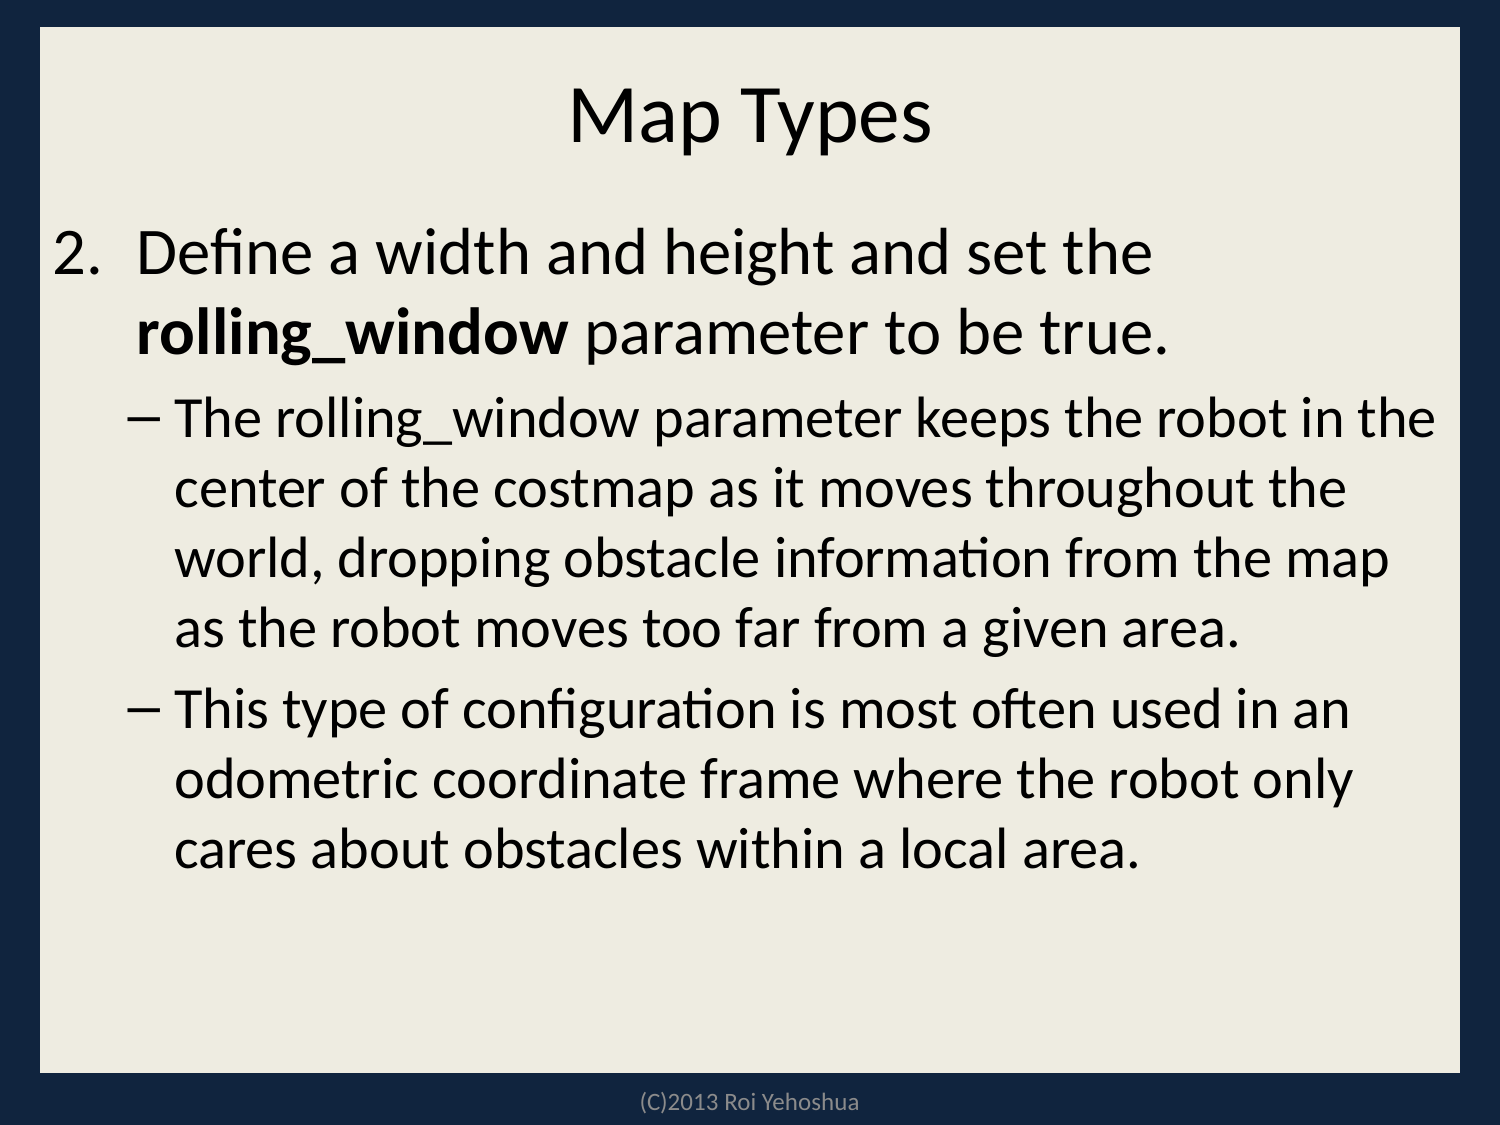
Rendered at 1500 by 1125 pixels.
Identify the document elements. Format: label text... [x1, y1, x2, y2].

list Define a width and height and set the rolling_window parameter to be true. The rolling_window parameter keeps the robot in the center of the costmap as it moves throughout the world, dropping obstacle information from the map as the robot moves too far from a given area. This type of configuration is most often used in an odometric coordinate frame where the robot only cares about obstacles within a local area. [37, 200, 1463, 1080]
footer (C)2013 Roi Yehoshua [512, 1074, 988, 1125]
title Map Types [37, 31, 1463, 188]
